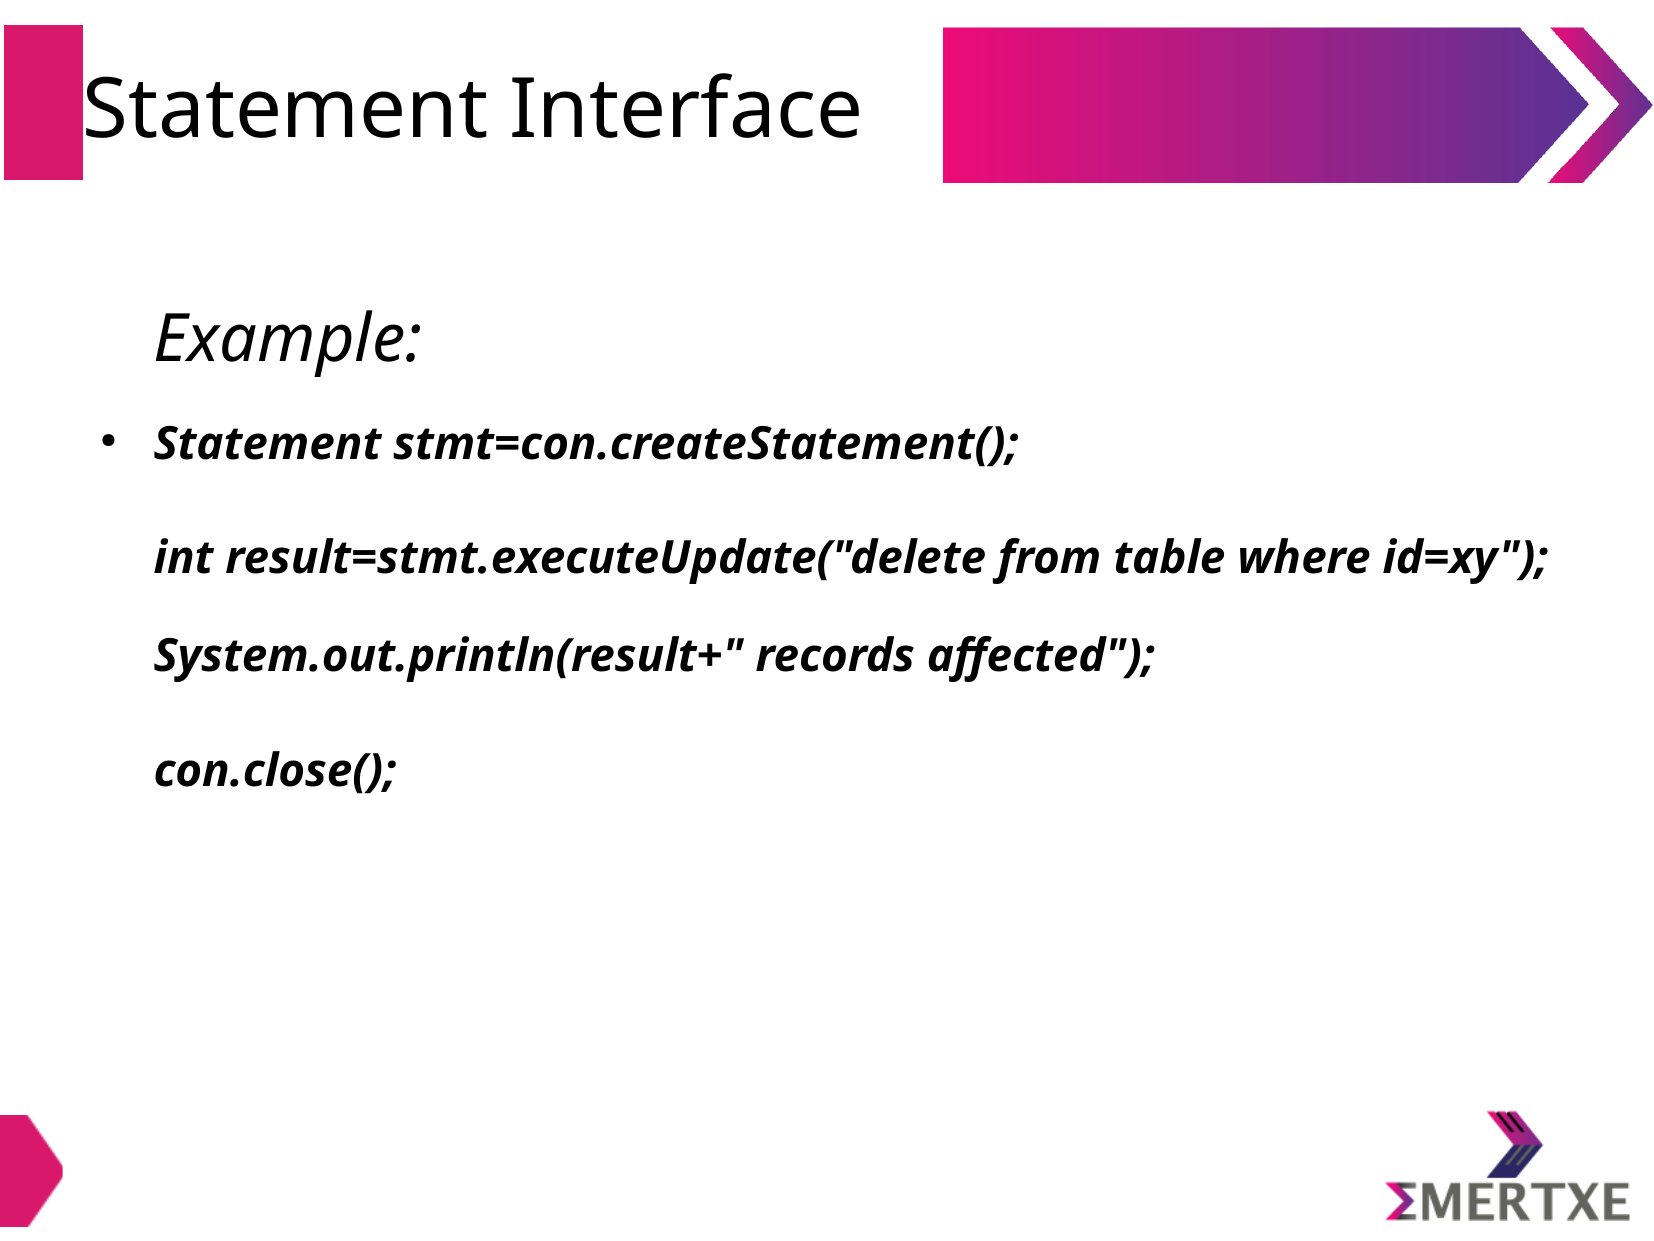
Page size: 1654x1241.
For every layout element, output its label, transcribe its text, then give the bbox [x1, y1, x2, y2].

picture [1385, 1107, 1631, 1221]
list Example: Statement stmt=con.createStatement(); int result=stmt.executeUpdate("delete from table where id=xy"); System.out.println(result+" records affected"); con.close(); [82, 290, 1571, 1010]
title Statement Interface [82, 2, 1571, 210]
picture [1571, 27, 1653, 183]
